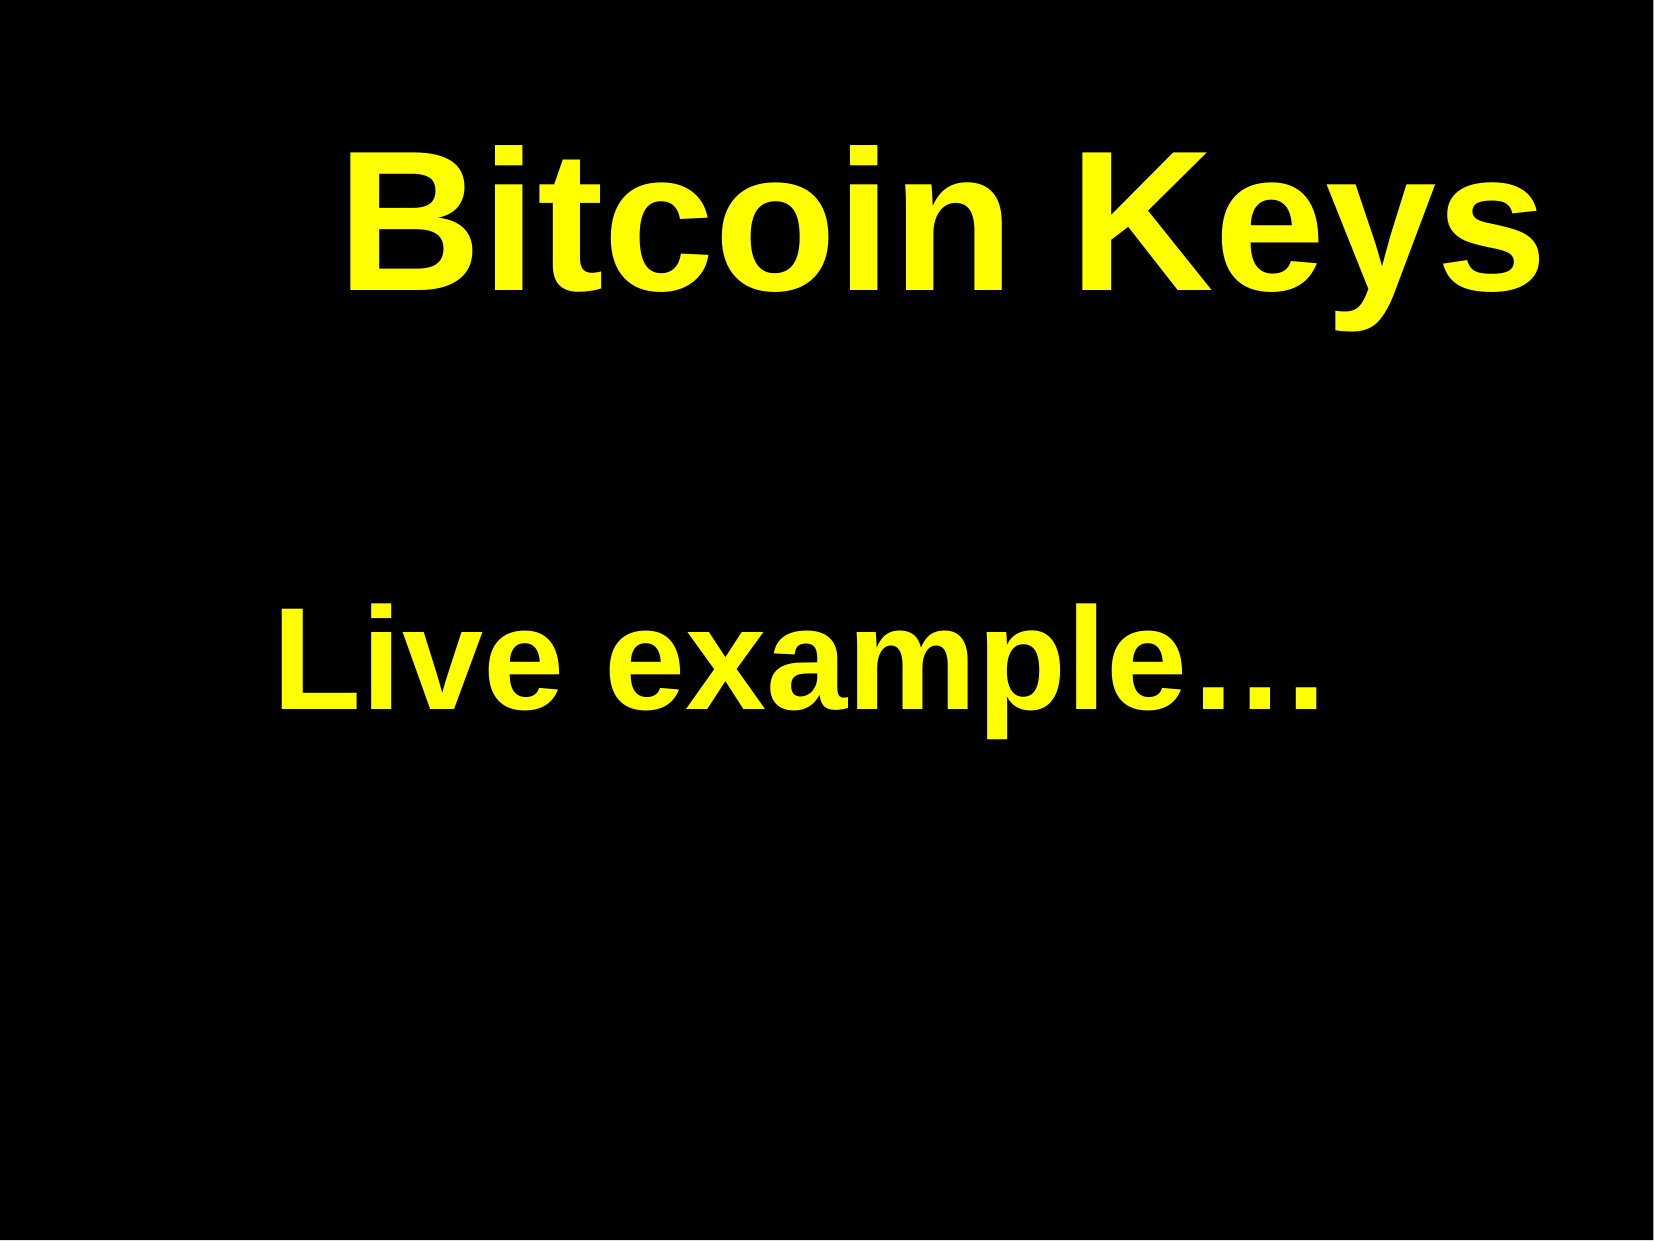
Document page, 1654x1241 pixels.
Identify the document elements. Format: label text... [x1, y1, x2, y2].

text_box Bitcoin Keys [322, 123, 1343, 319]
text_box [0, 0, 1654, 1241]
text_box Live example… [293, 561, 1314, 757]
